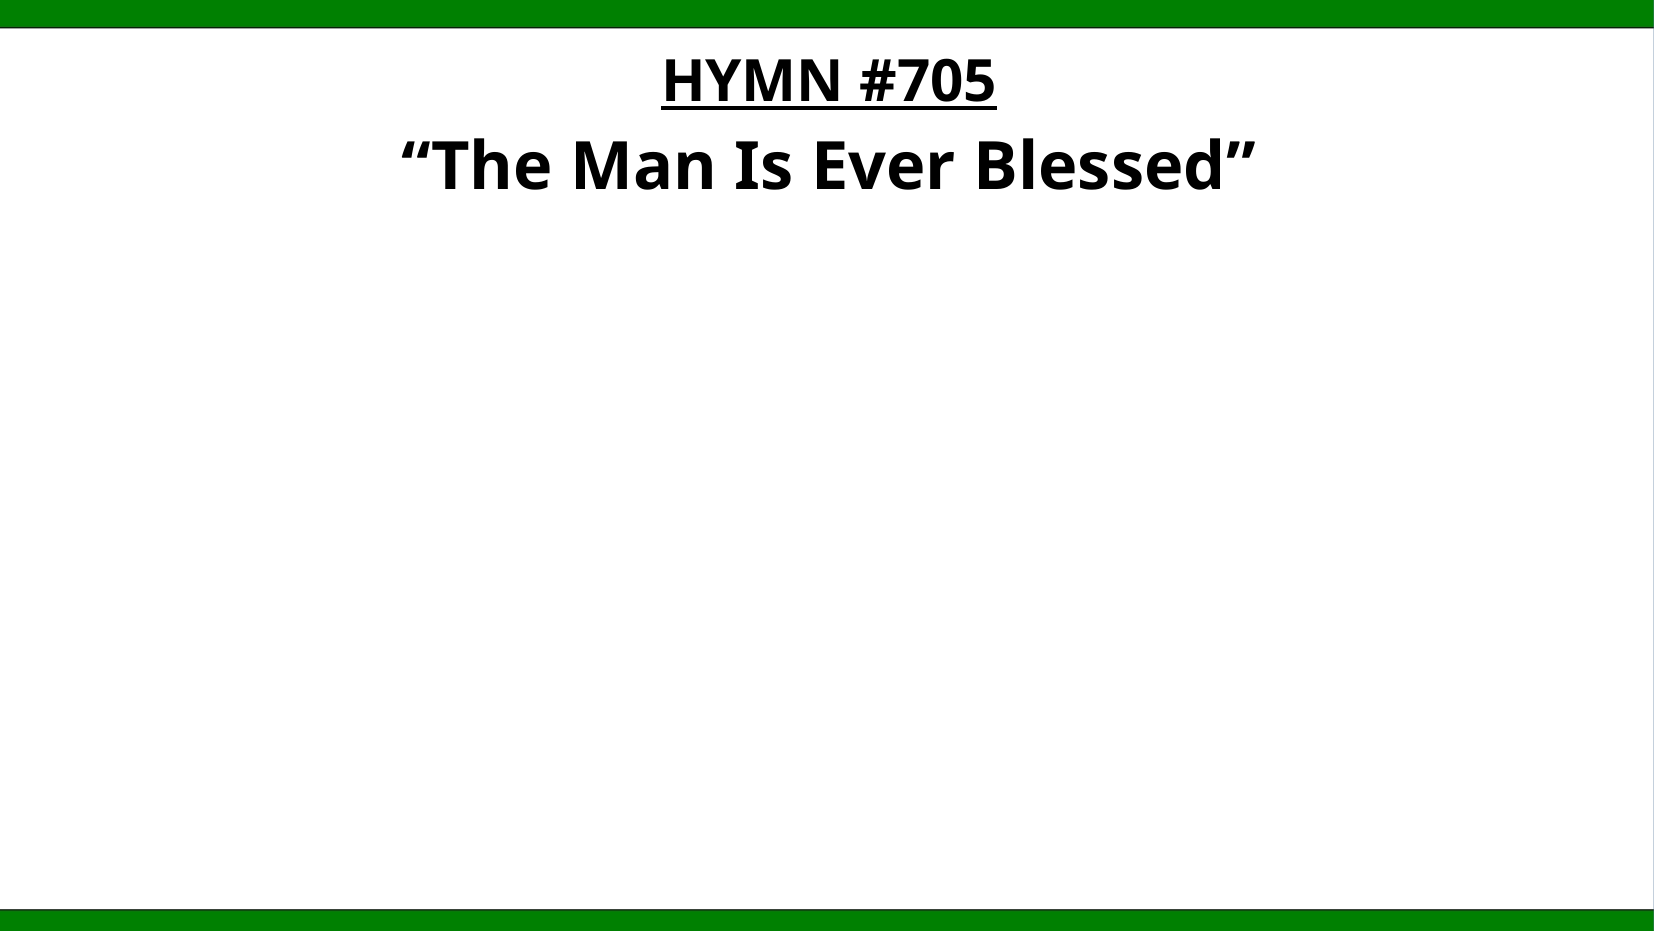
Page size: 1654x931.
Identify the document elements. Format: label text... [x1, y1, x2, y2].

text_box HYMN #705 “The Man Is Ever Blessed” [101, 31, 1557, 213]
picture [0, 0, 1654, 931]
